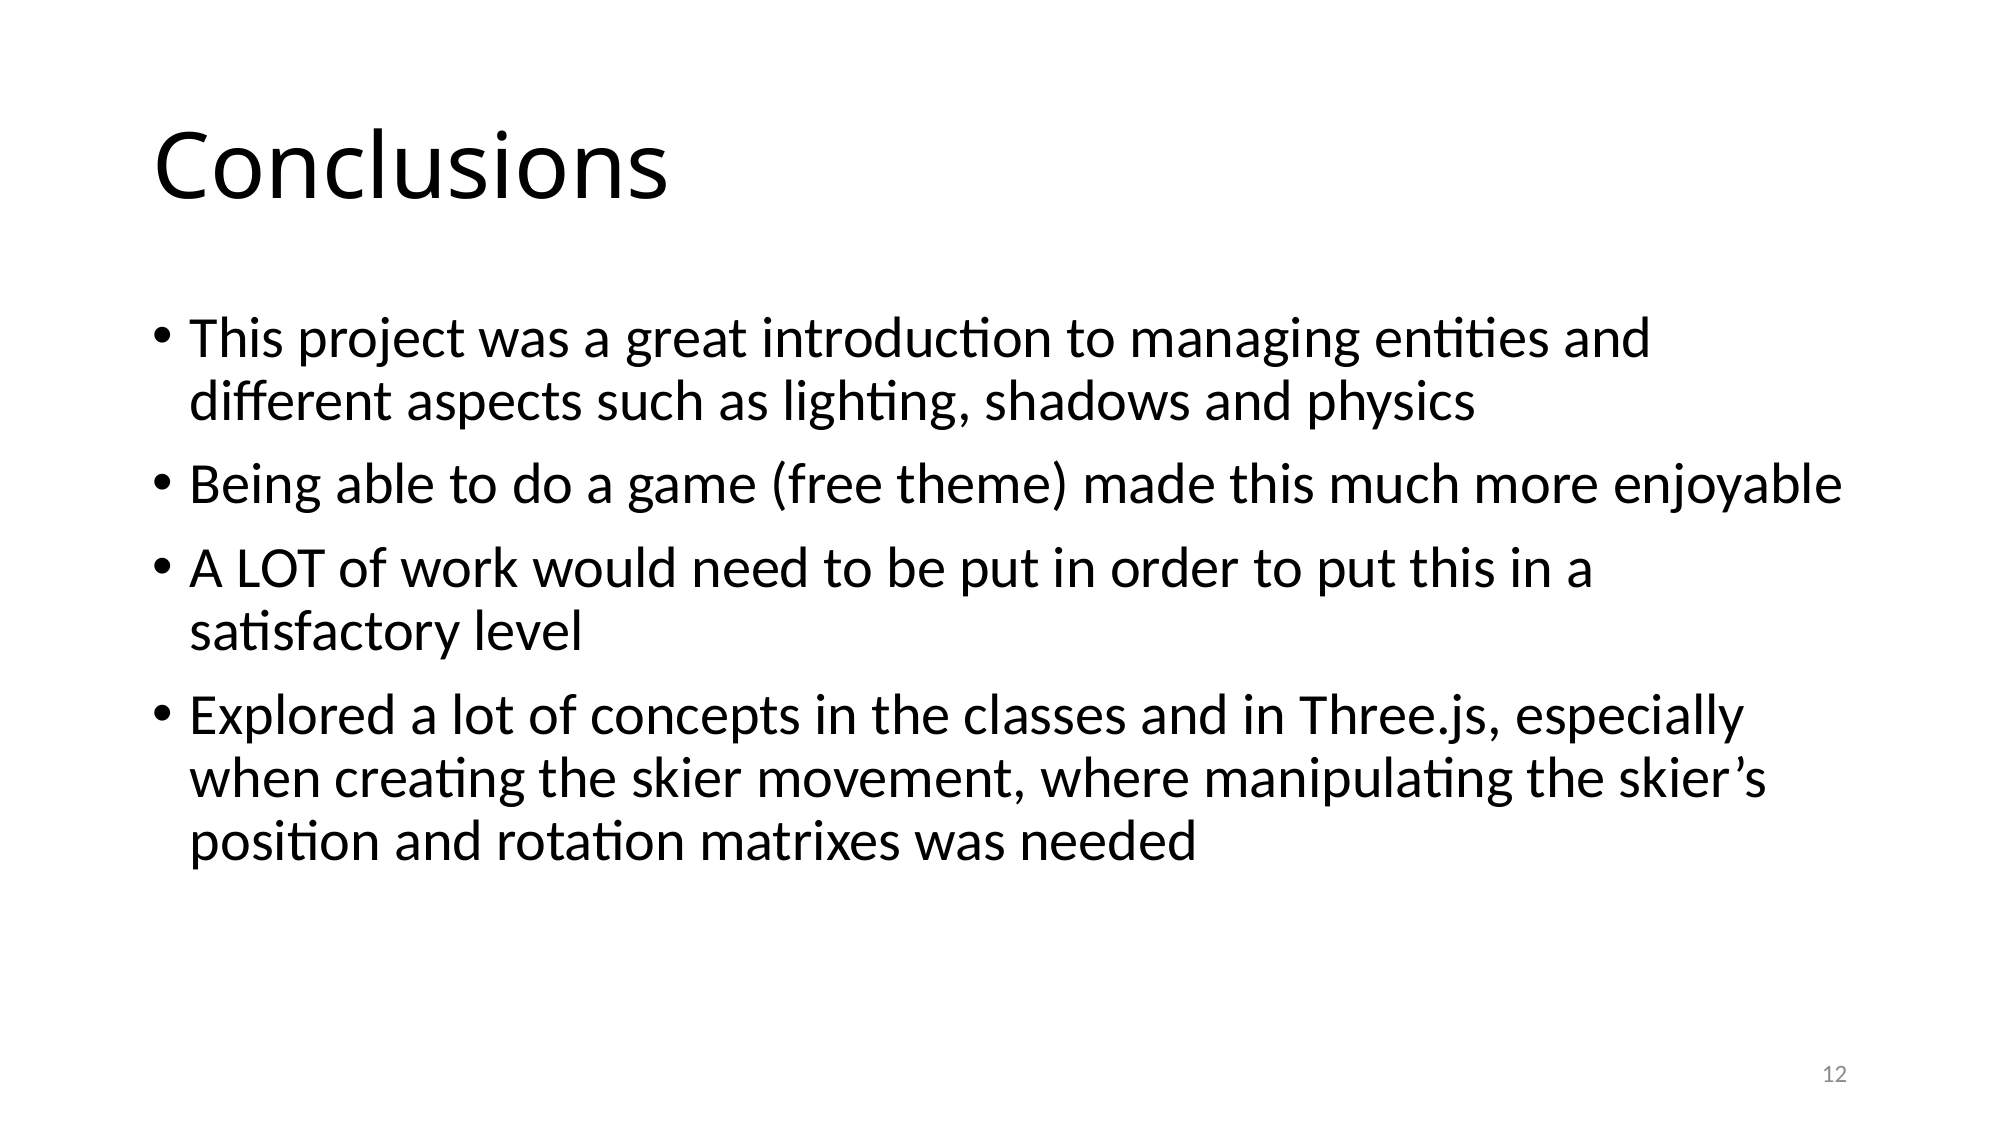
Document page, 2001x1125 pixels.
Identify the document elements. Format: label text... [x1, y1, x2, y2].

title Conclusions [137, 59, 1863, 278]
list This project was a great introduction to managing entities and different aspects such as lighting, shadows and physics Being able to do a game (free theme) made this much more enjoyable A LOT of work would need to be put in order to put this in a satisfactory level Explored a lot of concepts in the classes and in Three.js, especially when creating the skier movement, where manipulating the skier’s position and rotation matrixes was needed [137, 299, 1863, 1014]
